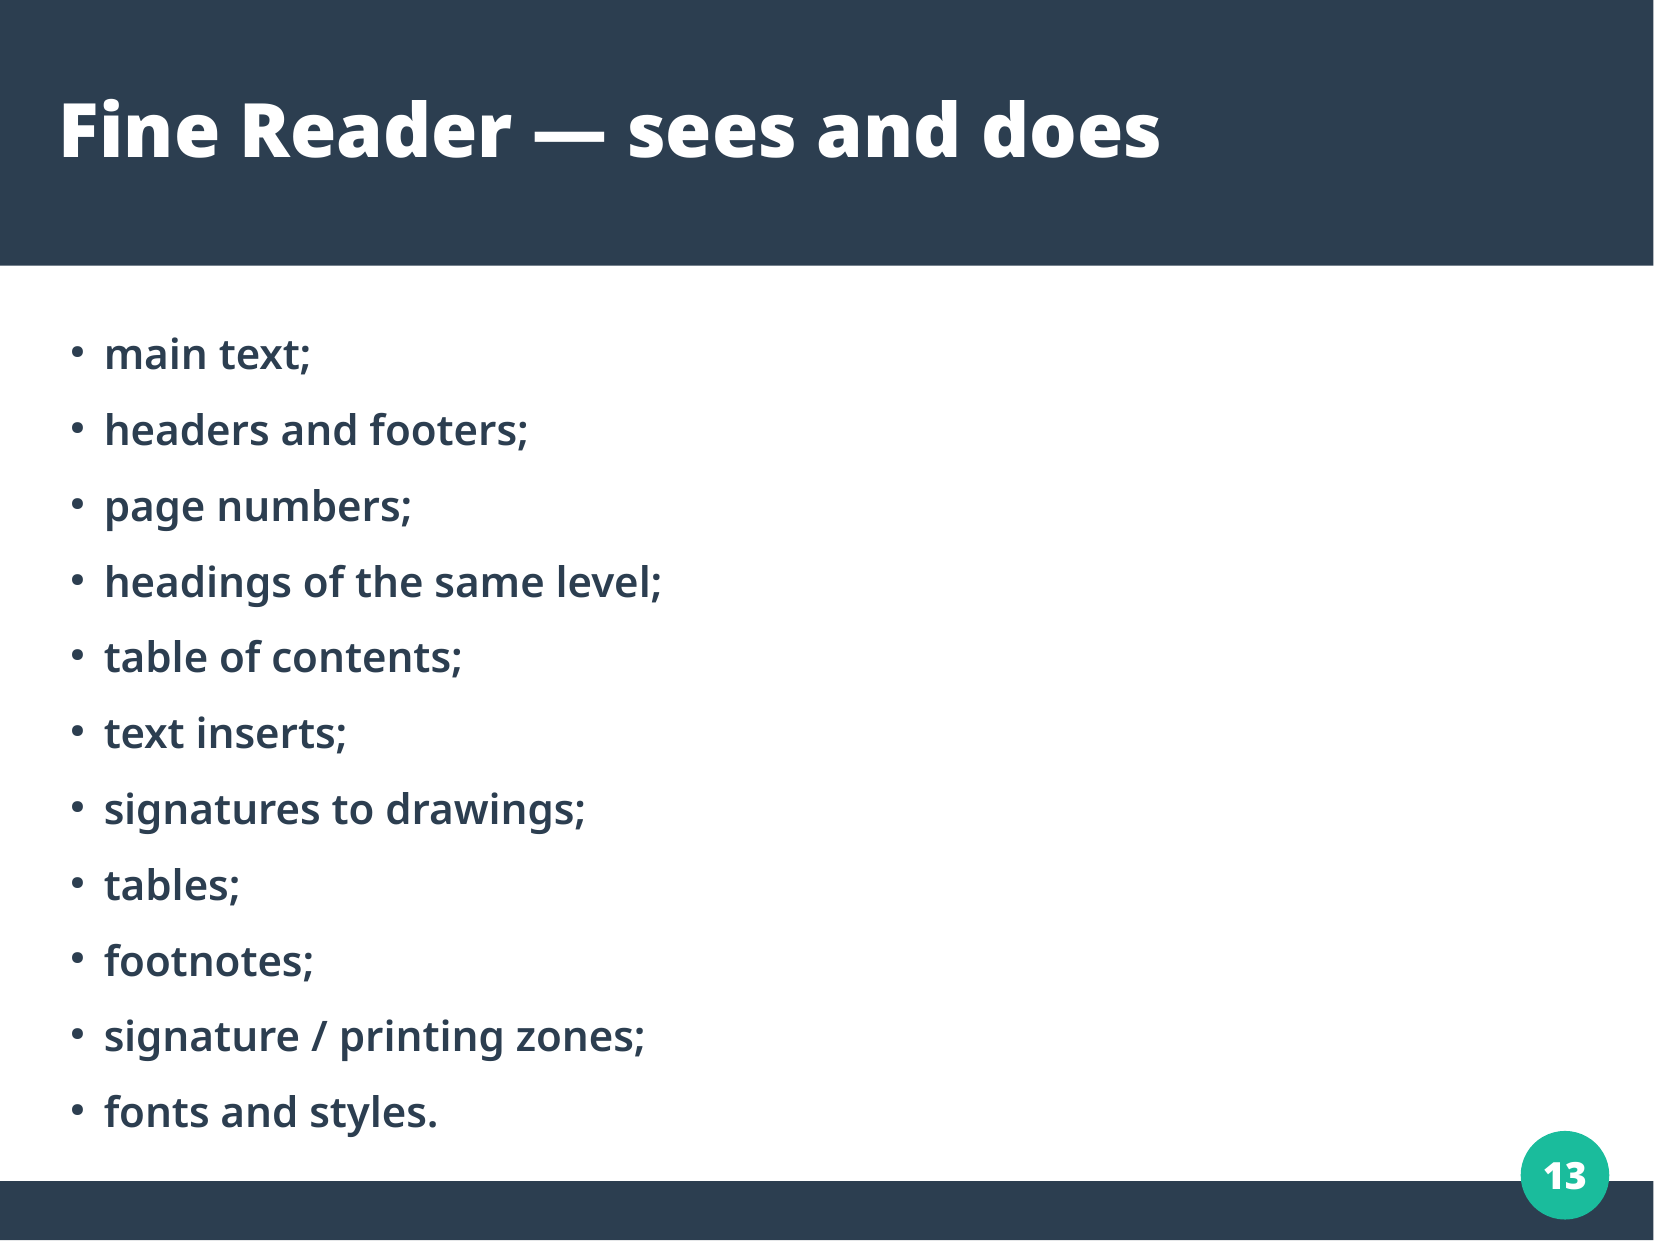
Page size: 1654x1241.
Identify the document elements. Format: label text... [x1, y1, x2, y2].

list main text; headers and footers; page numbers; headings of the same level; table of contents; text inserts; signatures to drawings; tables; footnotes; signature / printing zones; fonts and styles. [59, 324, 1595, 1152]
title Fine Reader — sees and does [59, 49, 1595, 207]
